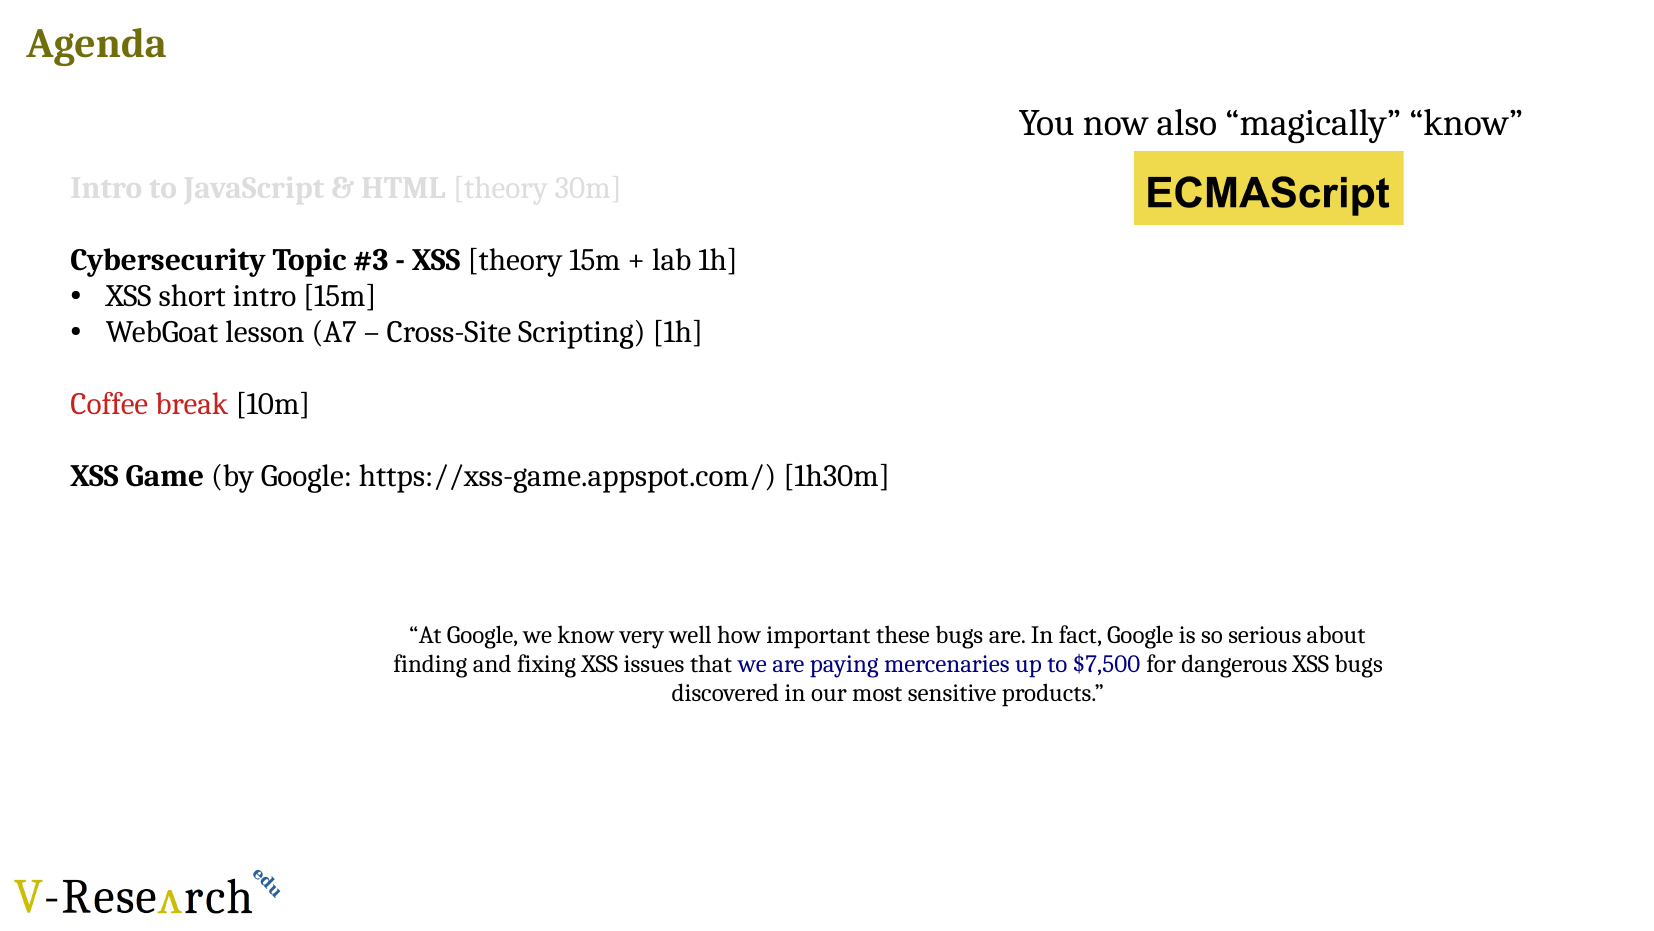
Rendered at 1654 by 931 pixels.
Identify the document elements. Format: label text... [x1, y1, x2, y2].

text_box edu [222, 847, 333, 931]
picture [1133, 154, 1404, 225]
picture [11, 876, 255, 916]
text_box You now also “magically” “know” [1003, 94, 1559, 154]
text_box Intro to JavaScript & HTML [theory 30m] Cybersecurity Topic #3 - XSS [theory 15m + lab 1h] XSS short intro [15m] WebGoat lesson (A7 – Cross-Site Scripting) [1h] Coffee break [10m] XSS Game (by Google: https://xss-game.appspot.com/) [1h30m] [70, 170, 1512, 649]
text_box Agenda [11, 12, 1193, 77]
text_box “At Google, we know very well how important these bugs are. In fact, Google is so serious about finding and fixing XSS issues that we are paying mercenaries up to $7,500 for dangerous XSS bugs discovered in our most sensitive products.” [370, 649, 1406, 746]
